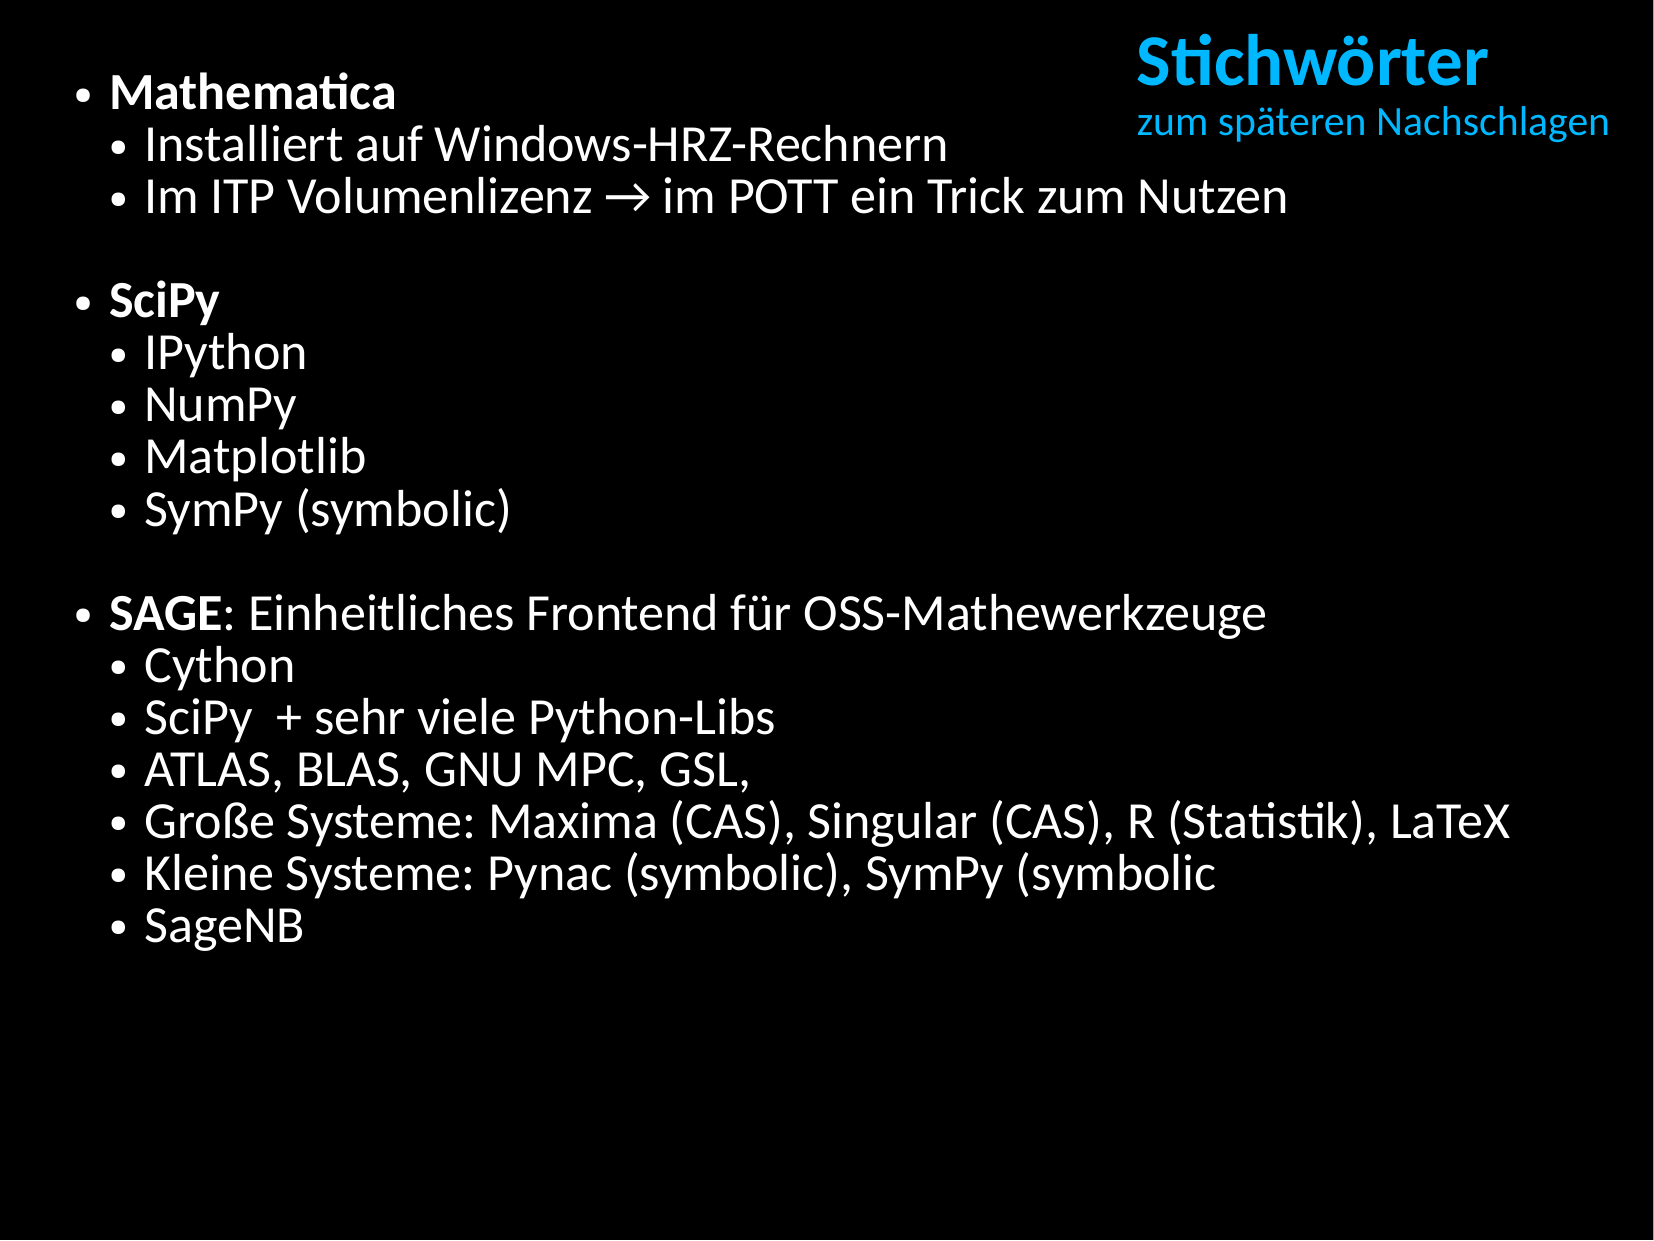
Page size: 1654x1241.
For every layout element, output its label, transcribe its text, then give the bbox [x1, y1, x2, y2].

text_box Stichwörter zum späteren Nachschlagen [1122, 23, 1626, 179]
text_box Mathematica Installiert auf Windows-HRZ-Rechnern Im ITP Volumenlizenz → im POTT ein Trick zum Nutzen SciPy IPython NumPy Matplotlib SymPy (symbolic) SAGE: Einheitliches Frontend für OSS-Mathewerkzeuge Cython SciPy + sehr viele Python-Libs ATLAS, BLAS, GNU MPC, GSL, Große Systeme: Maxima (CAS), Singular (CAS), R (Statistik), LaTeX Kleine Systeme: Pynac (symbolic), SymPy (symbolic SageNB [59, 63, 1530, 1158]
